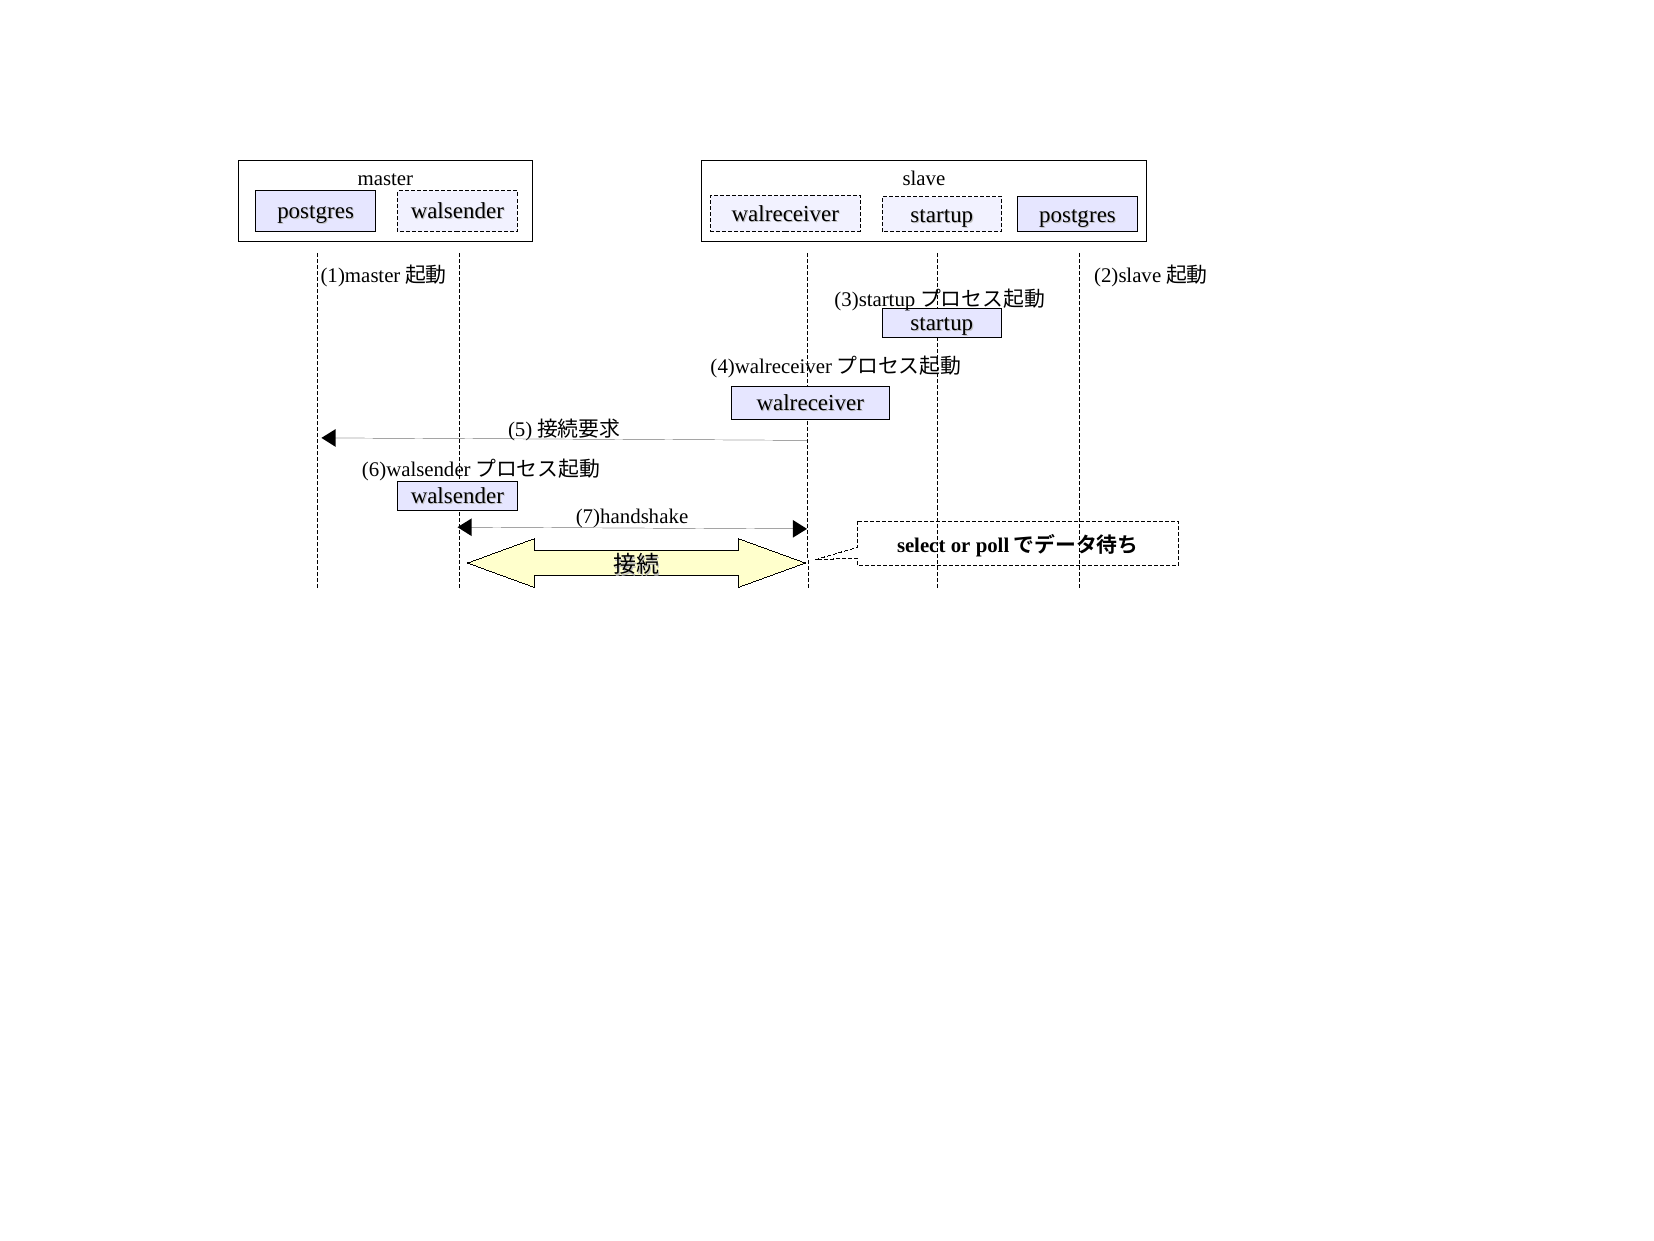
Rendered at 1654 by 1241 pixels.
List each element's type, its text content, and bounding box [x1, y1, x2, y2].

text_box postgres [1017, 196, 1138, 232]
text_box 接続 [647, 565, 654, 576]
text_box (6)walsenderプロセス起動 [361, 452, 618, 478]
text_box (4)walreceiverプロセス起動 [710, 349, 987, 375]
text_box 接続 [467, 538, 806, 588]
text_box walreceiver [731, 386, 890, 420]
text_box walsender [397, 481, 518, 511]
text_box (1)master起動 [320, 258, 462, 284]
text_box walreceiver [710, 195, 861, 232]
text_box select or pollでデータ待ち [815, 521, 1179, 566]
text_box postgres [255, 190, 376, 232]
text_box startup [882, 308, 1002, 338]
text_box slave [701, 160, 1147, 242]
text_box master [238, 160, 533, 242]
text_box (3)startupプロセス起動 [834, 282, 1069, 308]
text_box walsender [397, 190, 518, 232]
text_box (2)slave起動 [1094, 258, 1225, 284]
text_box startup [882, 196, 1002, 232]
